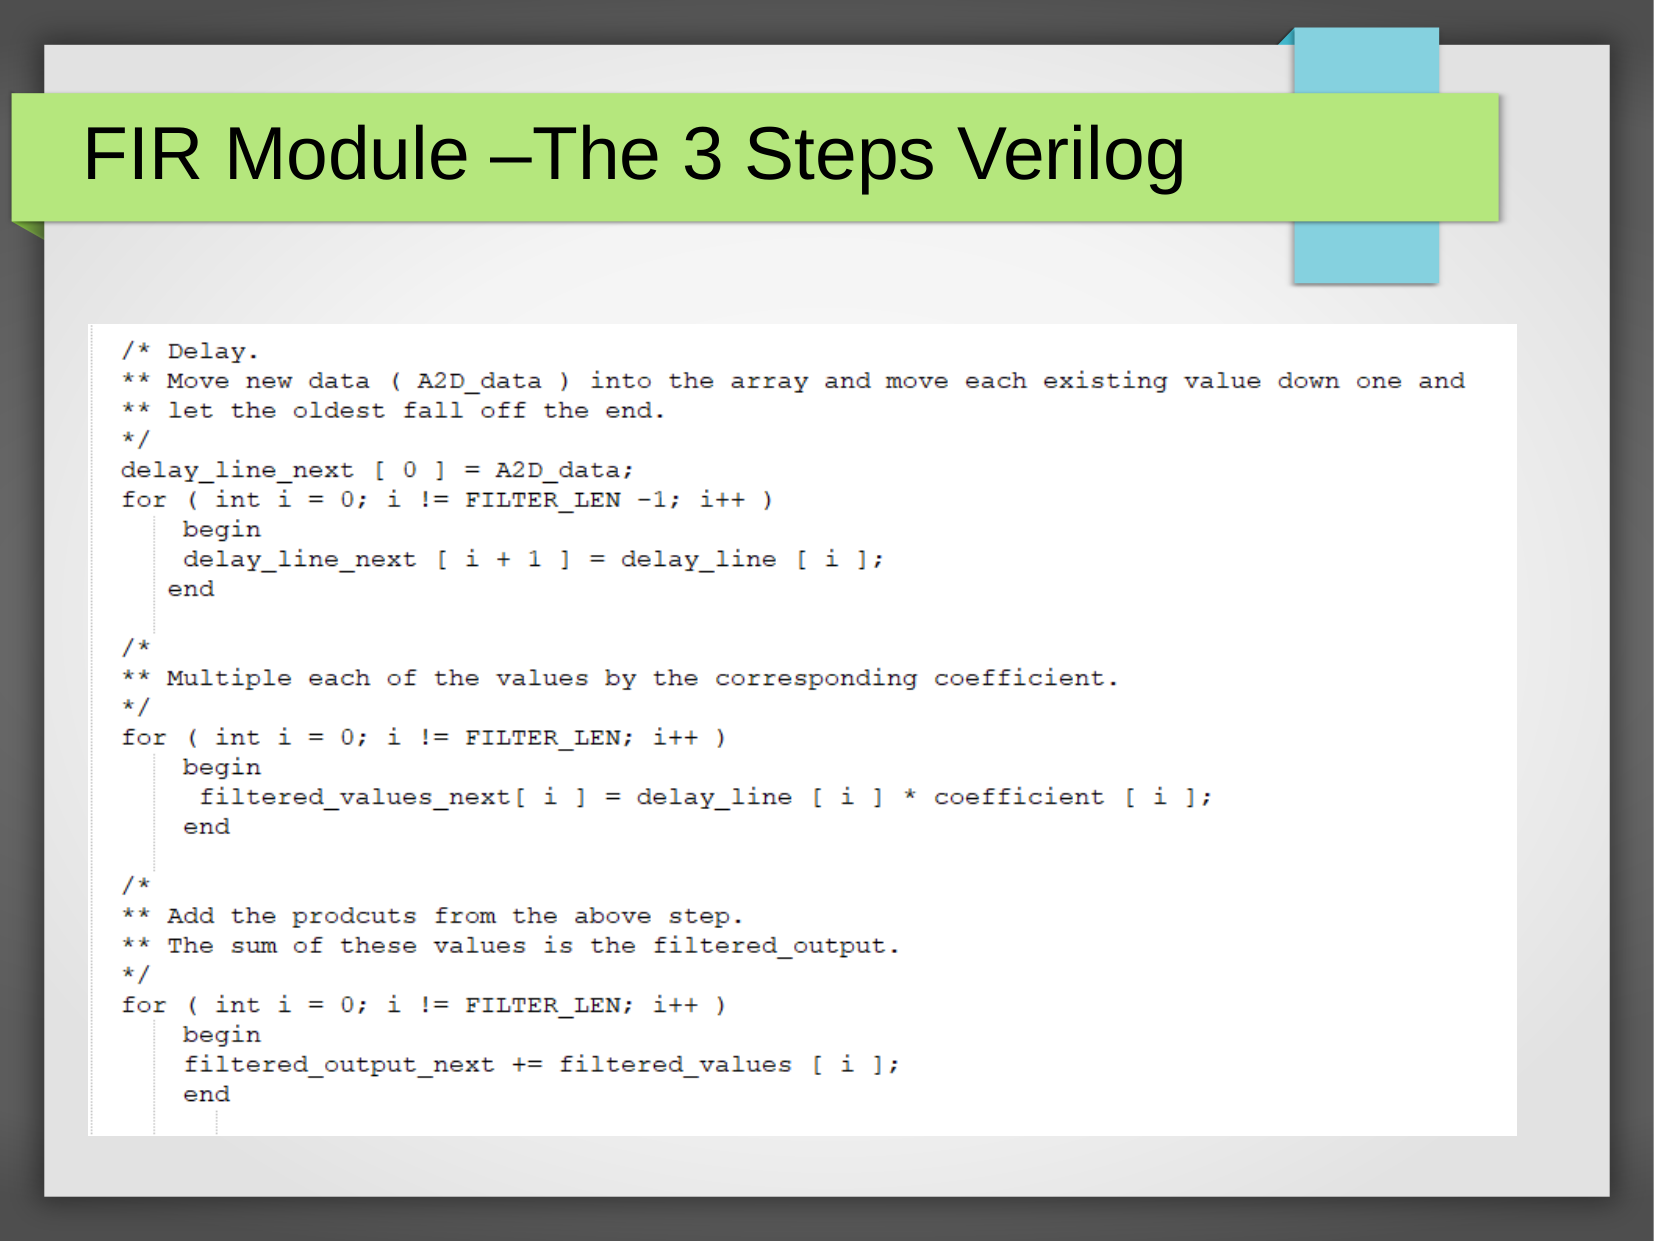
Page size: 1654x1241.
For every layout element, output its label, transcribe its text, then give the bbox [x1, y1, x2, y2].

title FIR Module –The 3 Steps Verilog [82, 94, 1264, 213]
picture [0, 0, 1654, 1241]
